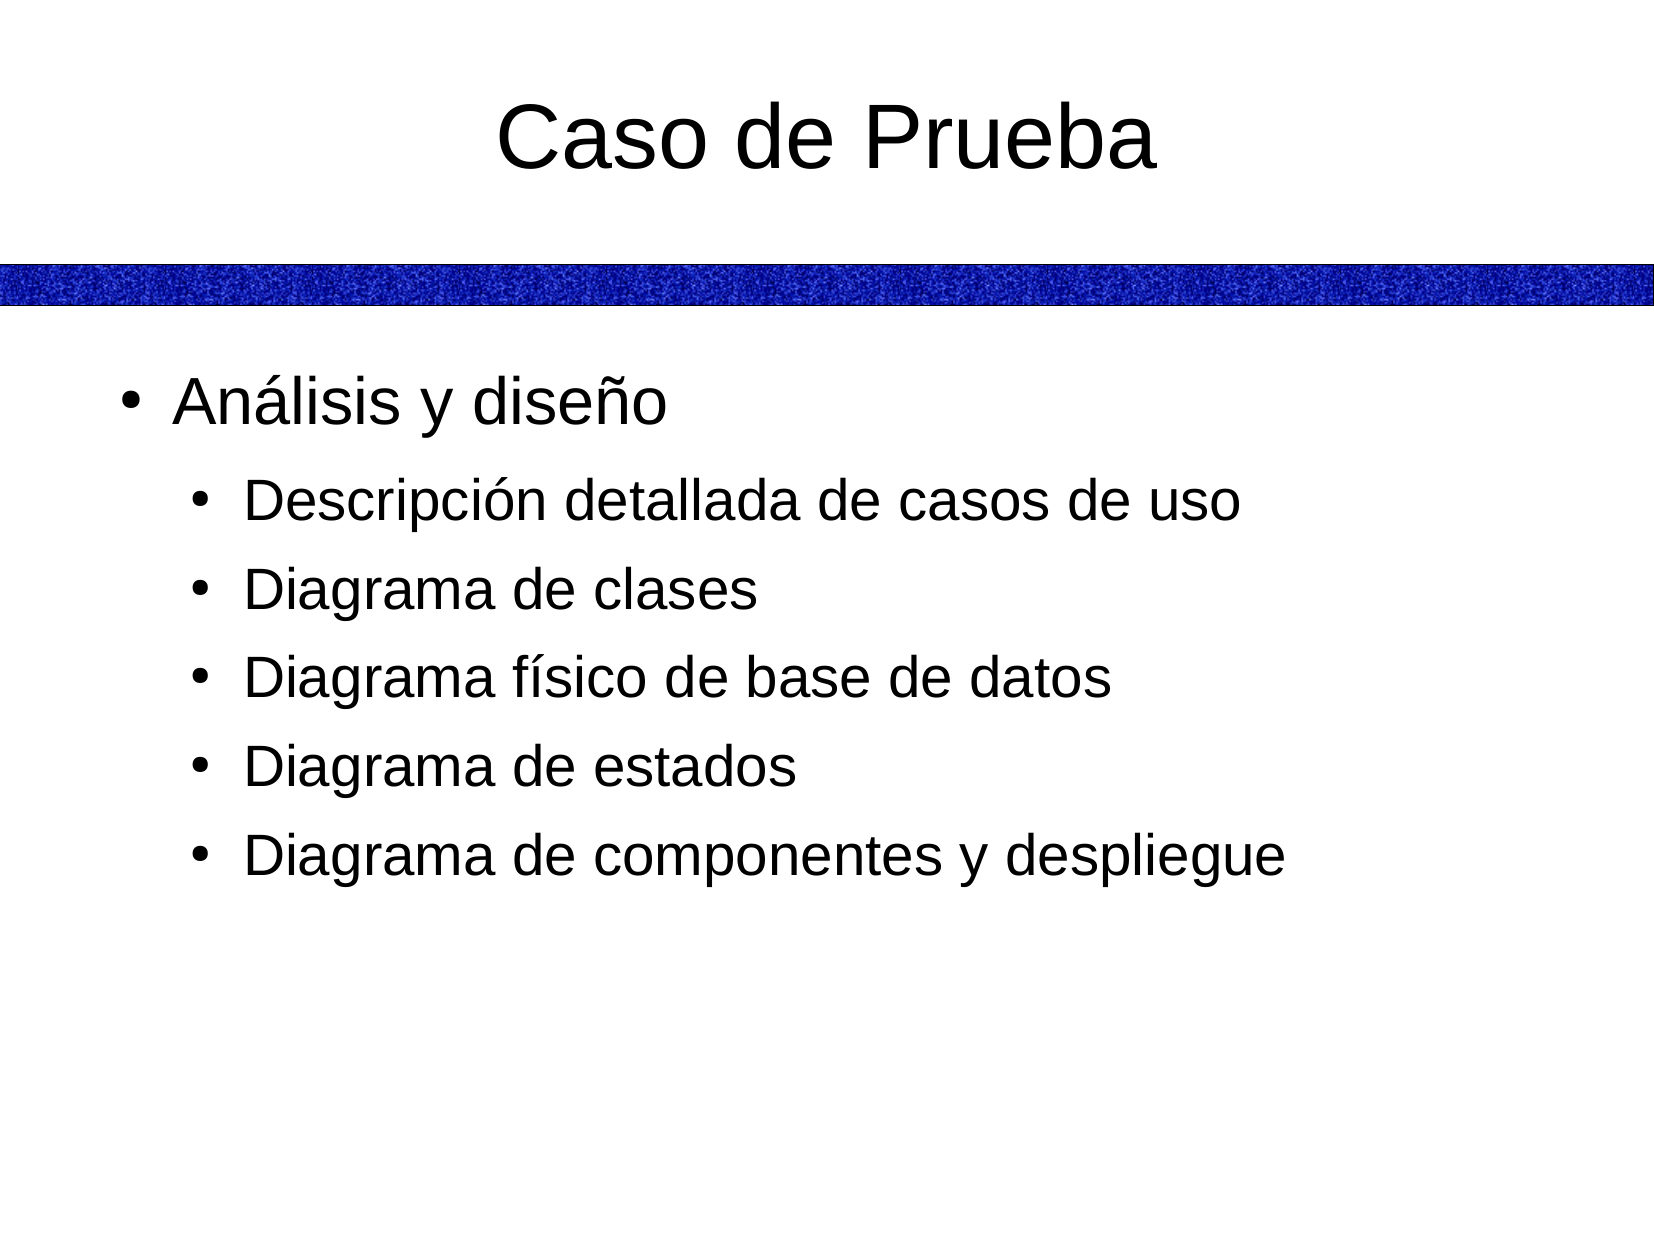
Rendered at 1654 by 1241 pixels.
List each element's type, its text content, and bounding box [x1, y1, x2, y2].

title Caso de Prueba [58, 21, 1595, 253]
picture [0, 265, 1653, 305]
list Análisis y diseño Descripción detallada de casos de uso Diagrama de clases Diagrama físico de base de datos Diagrama de estados Diagrama de componentes y despliegue [101, 363, 1549, 1168]
